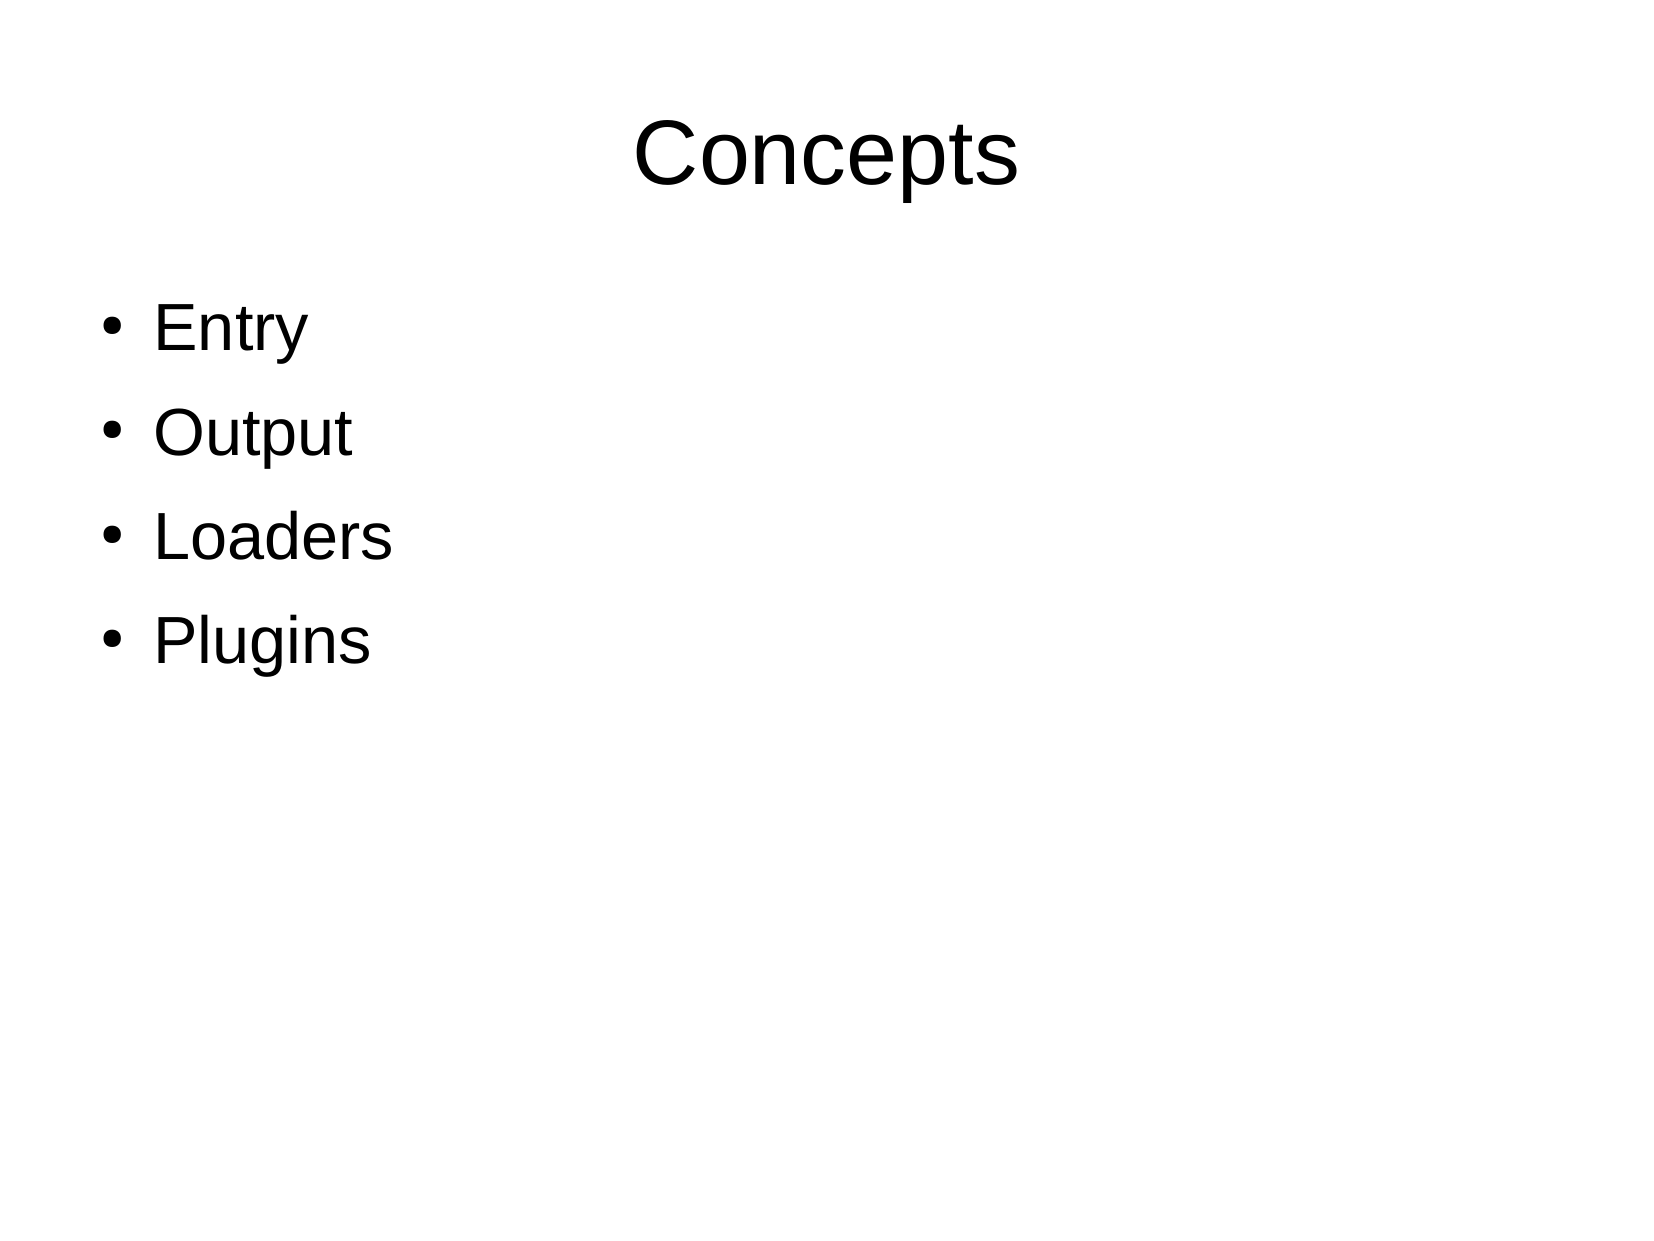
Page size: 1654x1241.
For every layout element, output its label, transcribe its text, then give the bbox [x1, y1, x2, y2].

title Concepts [82, 49, 1571, 257]
list Entry Output Loaders Plugins [82, 290, 1571, 1010]
